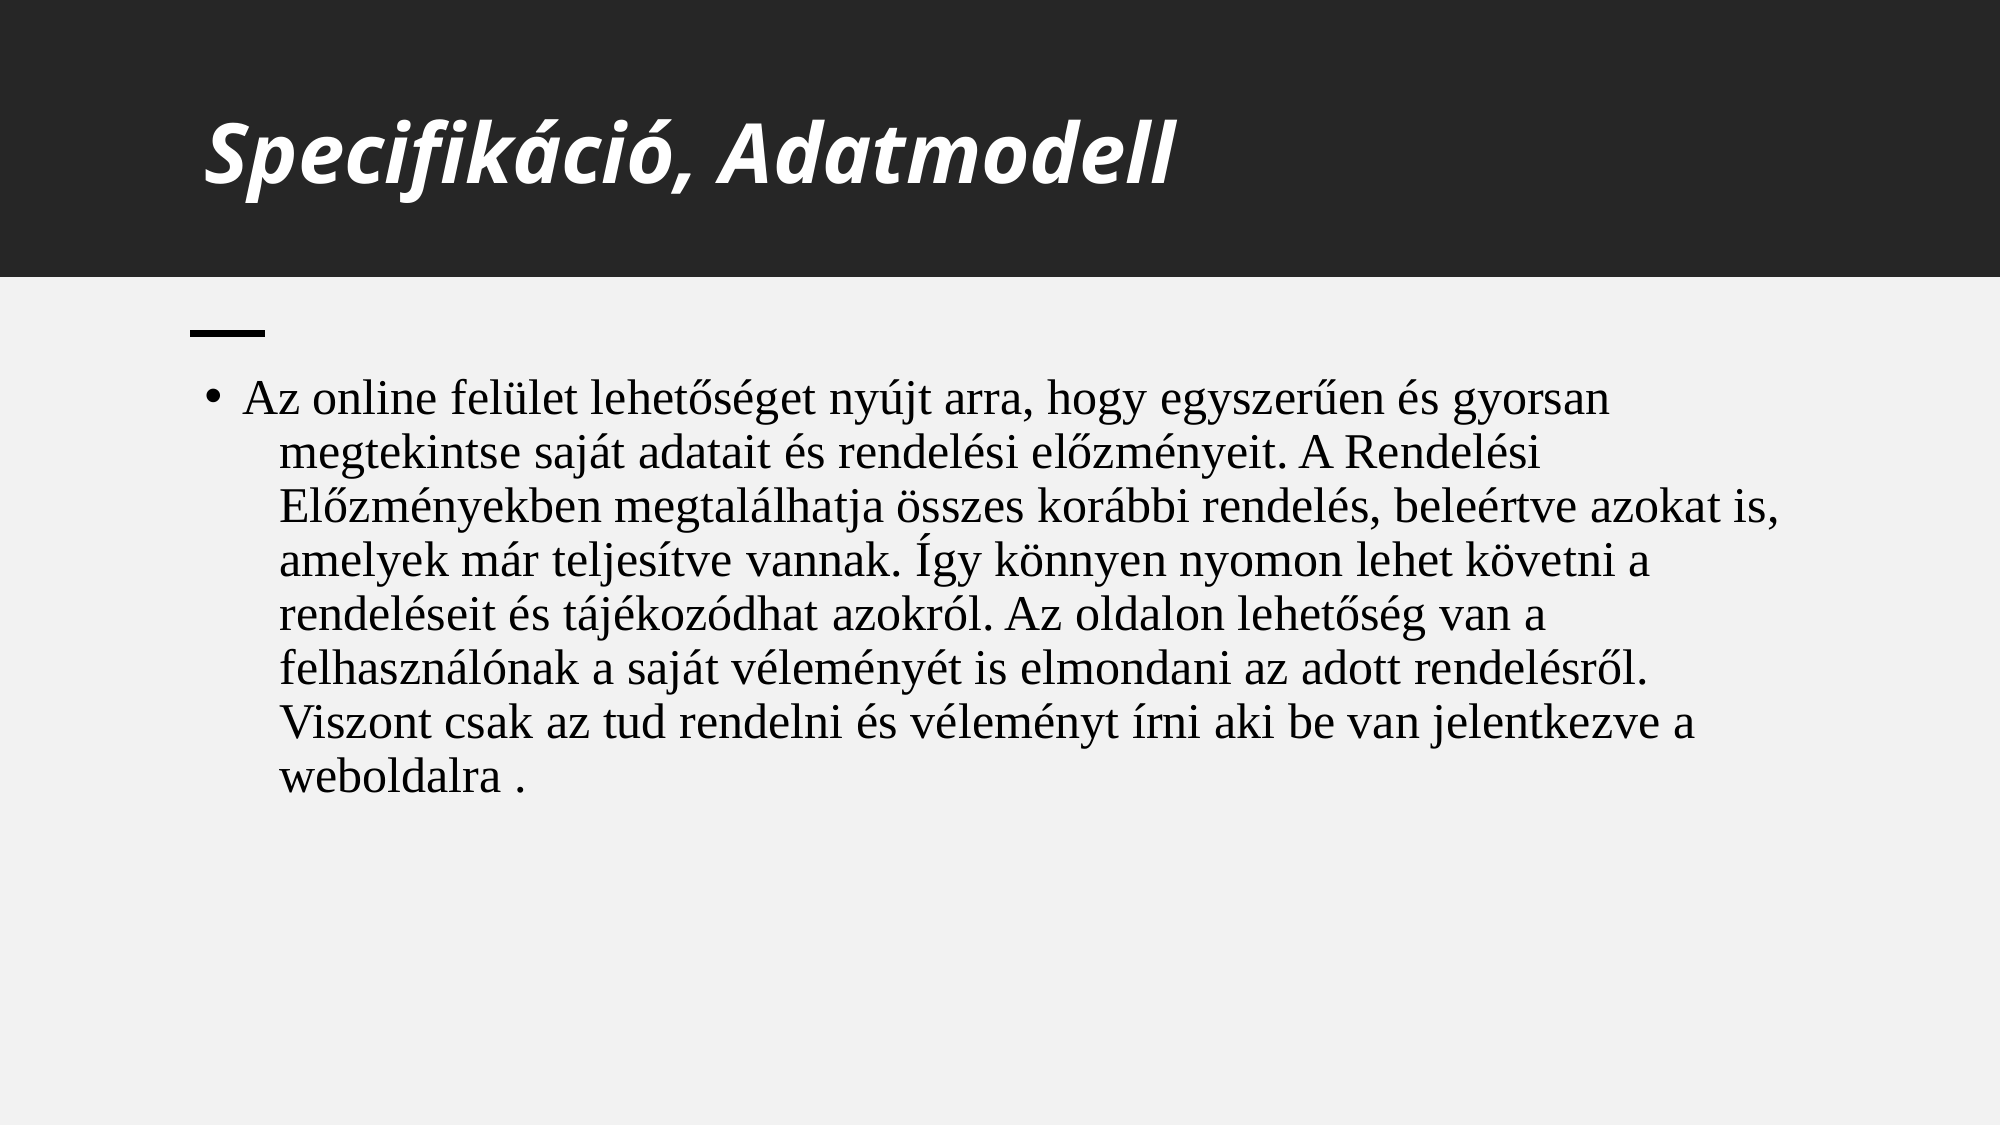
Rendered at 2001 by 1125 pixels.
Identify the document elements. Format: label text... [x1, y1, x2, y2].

list Az online felület lehetőséget nyújt arra, hogy egyszerűen és gyorsan megtekintse saját adatait és rendelési előzményeit. A Rendelési Előzményekben megtalálhatja összes korábbi rendelés, beleértve azokat is, amelyek már teljesítve vannak. Így könnyen nyomon lehet követni a rendeléseit és tájékozódhat azokról. Az oldalon lehetőség van a felhasználónak a saját véleményét is elmondani az adott rendelésről. Viszont csak az tud rendelni és véleményt írni aki be van jelentkezve a weboldalra . [189, 363, 1811, 1014]
text_box [0, 0, 2000, 1125]
title Specifikáció, Adatmodell [189, 104, 1812, 253]
